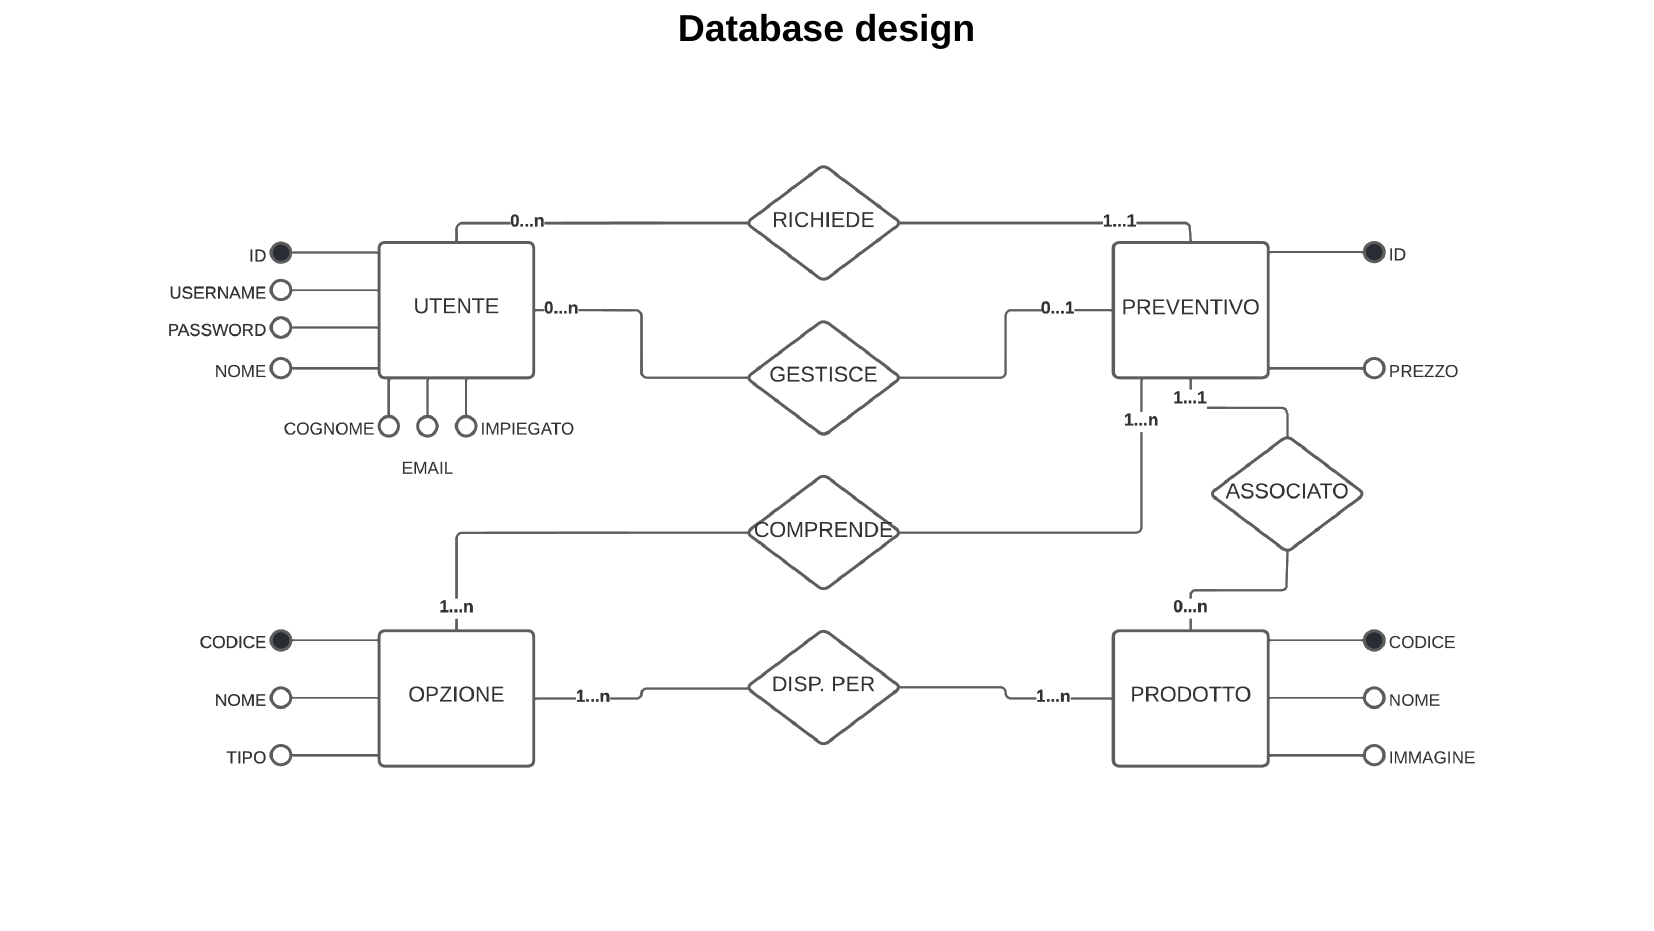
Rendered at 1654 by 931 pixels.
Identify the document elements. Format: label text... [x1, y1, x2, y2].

text_box Database design [376, 0, 1277, 57]
picture [0, 126, 1654, 804]
